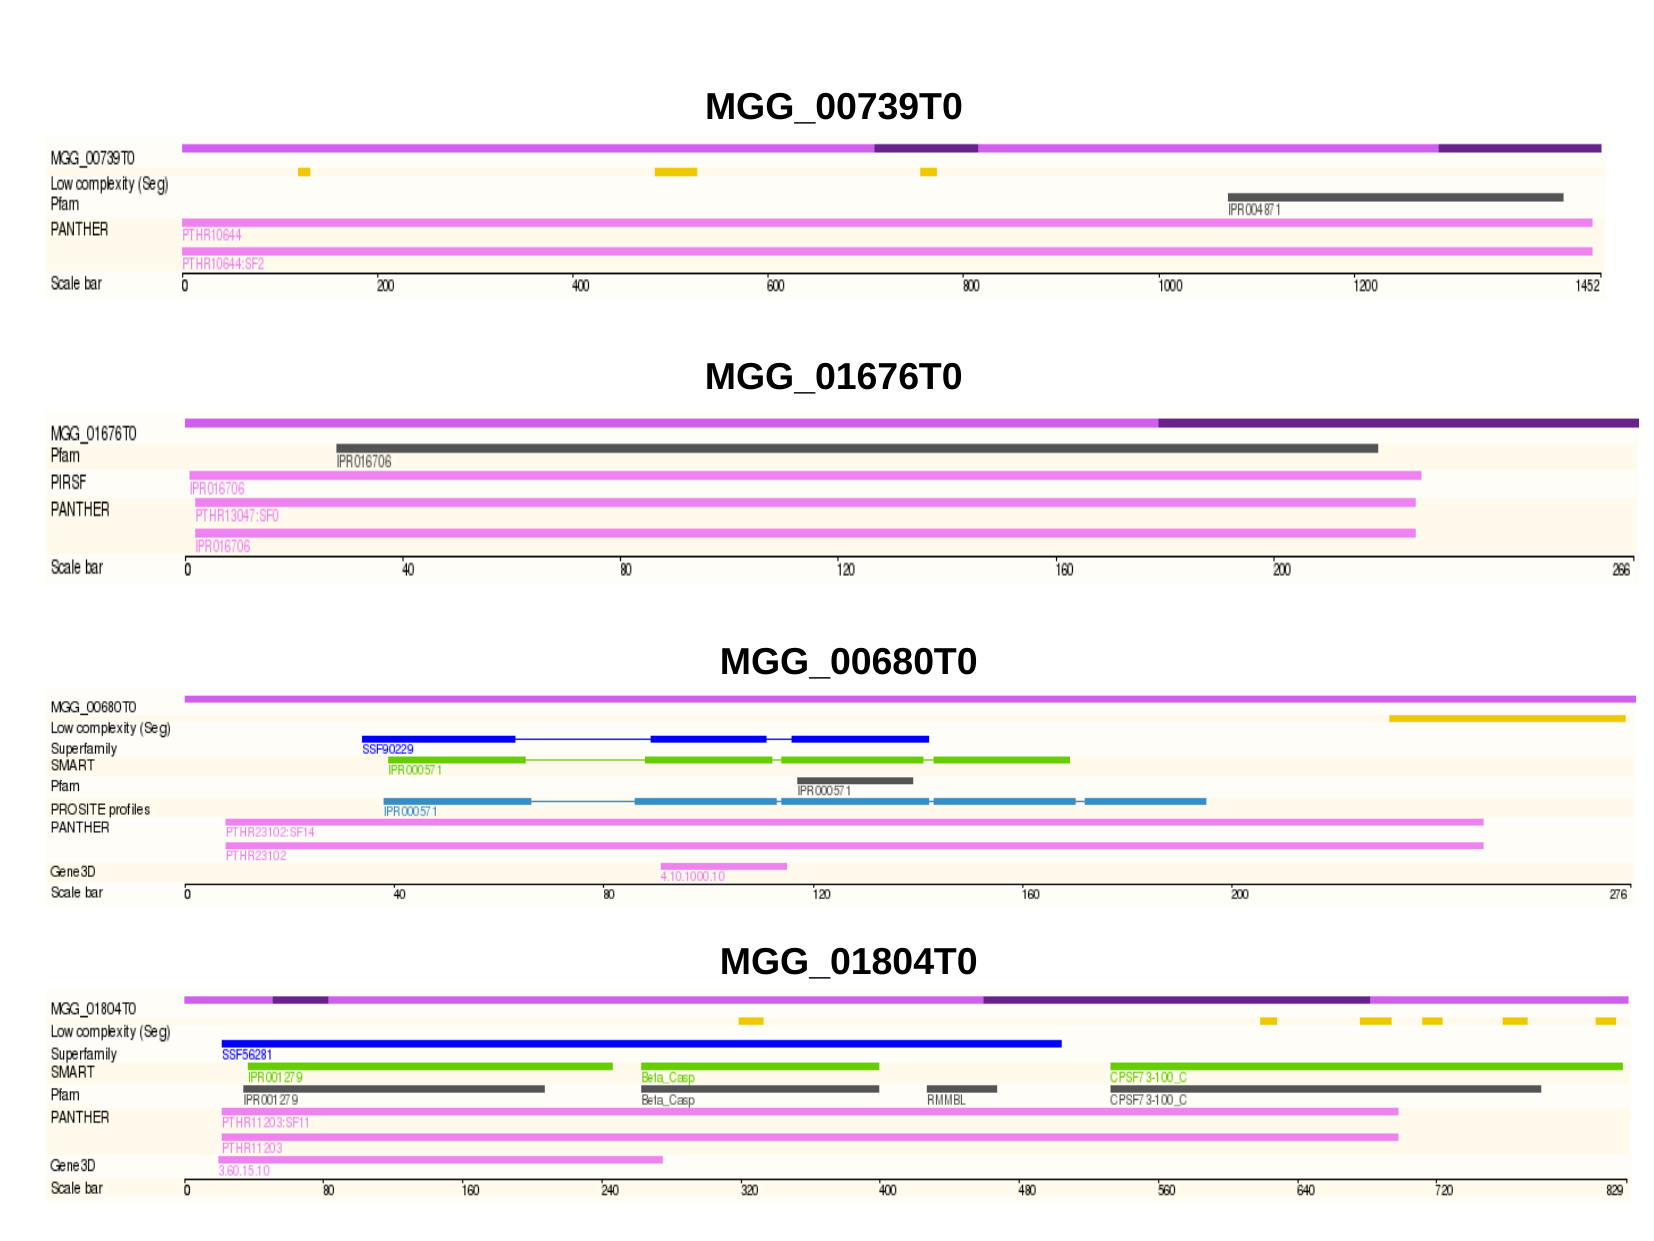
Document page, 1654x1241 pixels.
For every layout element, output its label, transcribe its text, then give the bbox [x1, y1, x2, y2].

text_box MGG_00680T0 [705, 633, 1021, 689]
text_box MGG_01676T0 [690, 348, 1006, 406]
text_box MGG_01804T0 [705, 933, 1021, 989]
picture [45, 689, 1636, 906]
picture [45, 136, 1606, 301]
picture [45, 989, 1632, 1203]
picture [45, 410, 1639, 586]
title MGG_00739T0 [90, 2, 1579, 211]
